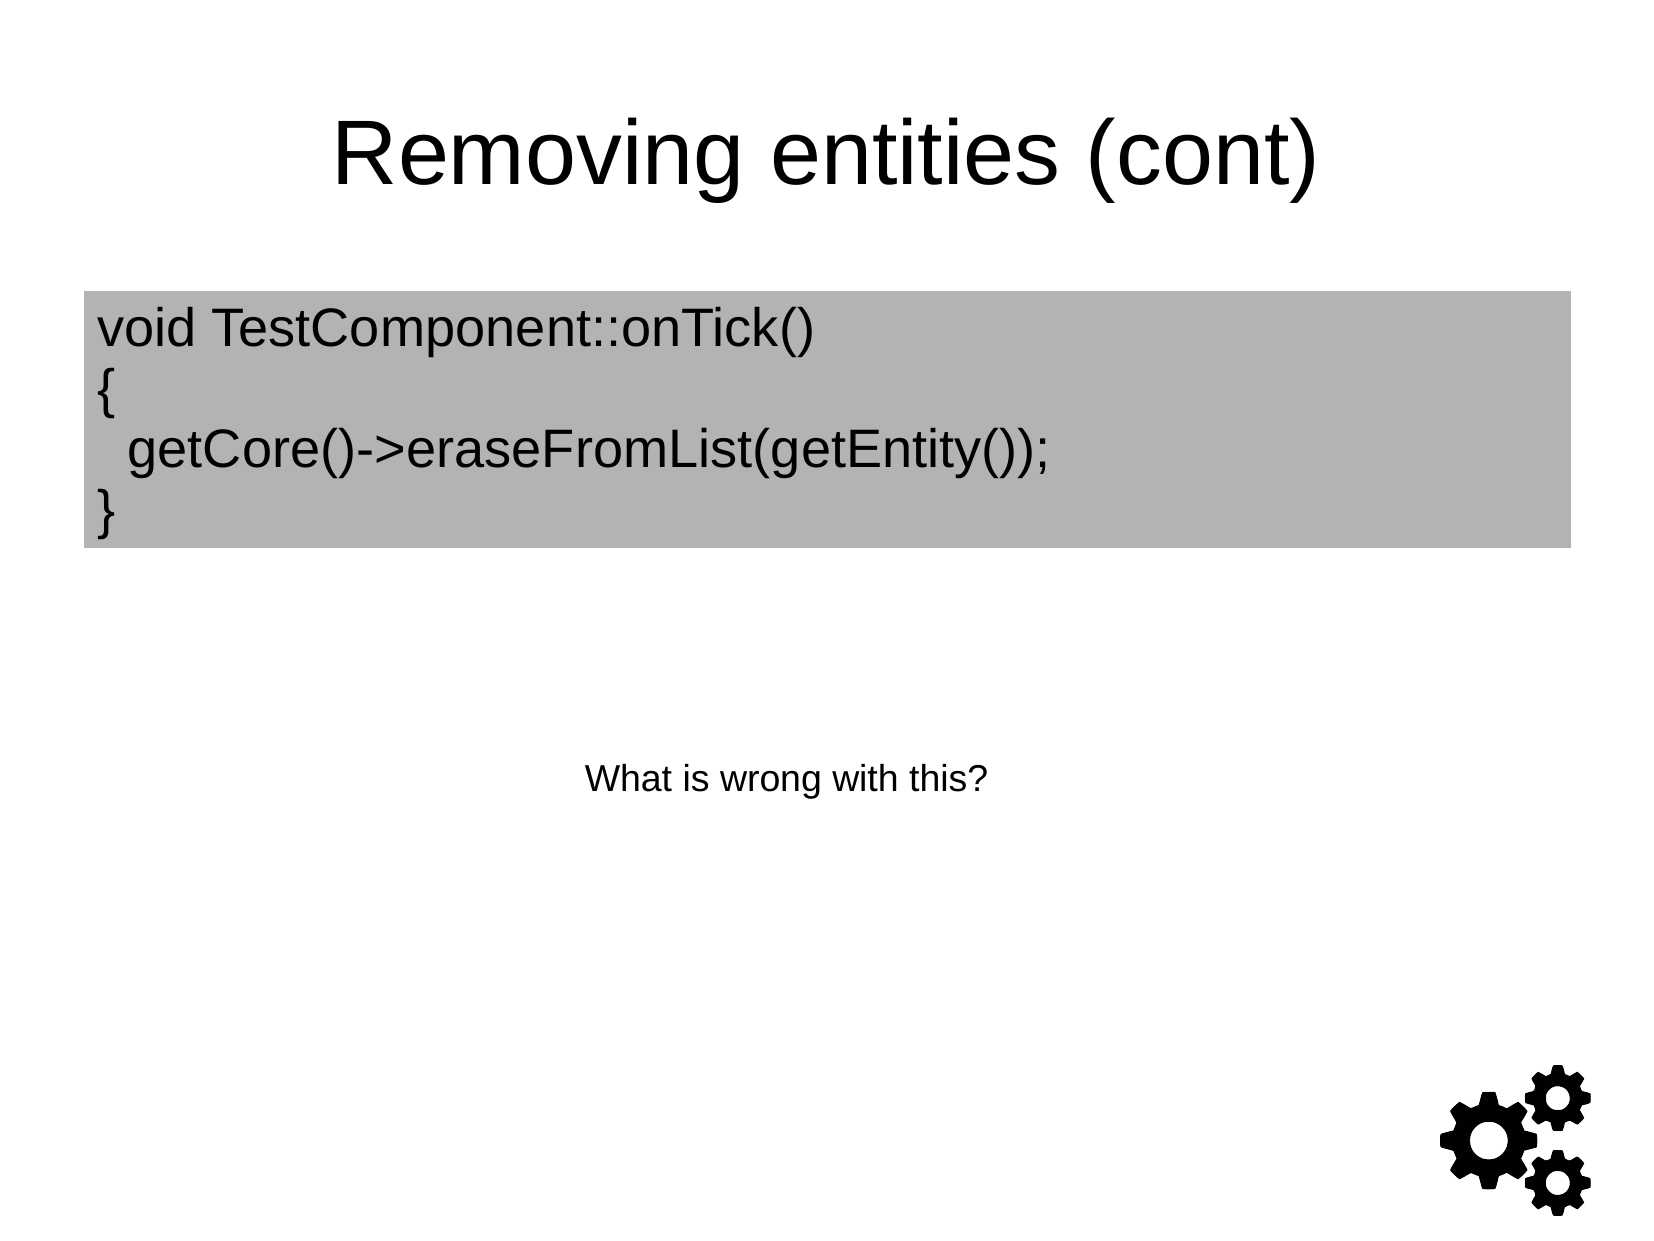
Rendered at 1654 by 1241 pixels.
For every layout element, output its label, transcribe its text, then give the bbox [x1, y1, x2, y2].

text_box What is wrong with this? [570, 750, 1486, 807]
title Removing entities (cont) [82, 49, 1571, 257]
table_header void TestComponent::onTick() { getCore()->eraseFromList(getEntity()); } [84, 291, 1571, 548]
picture [1440, 1065, 1591, 1216]
